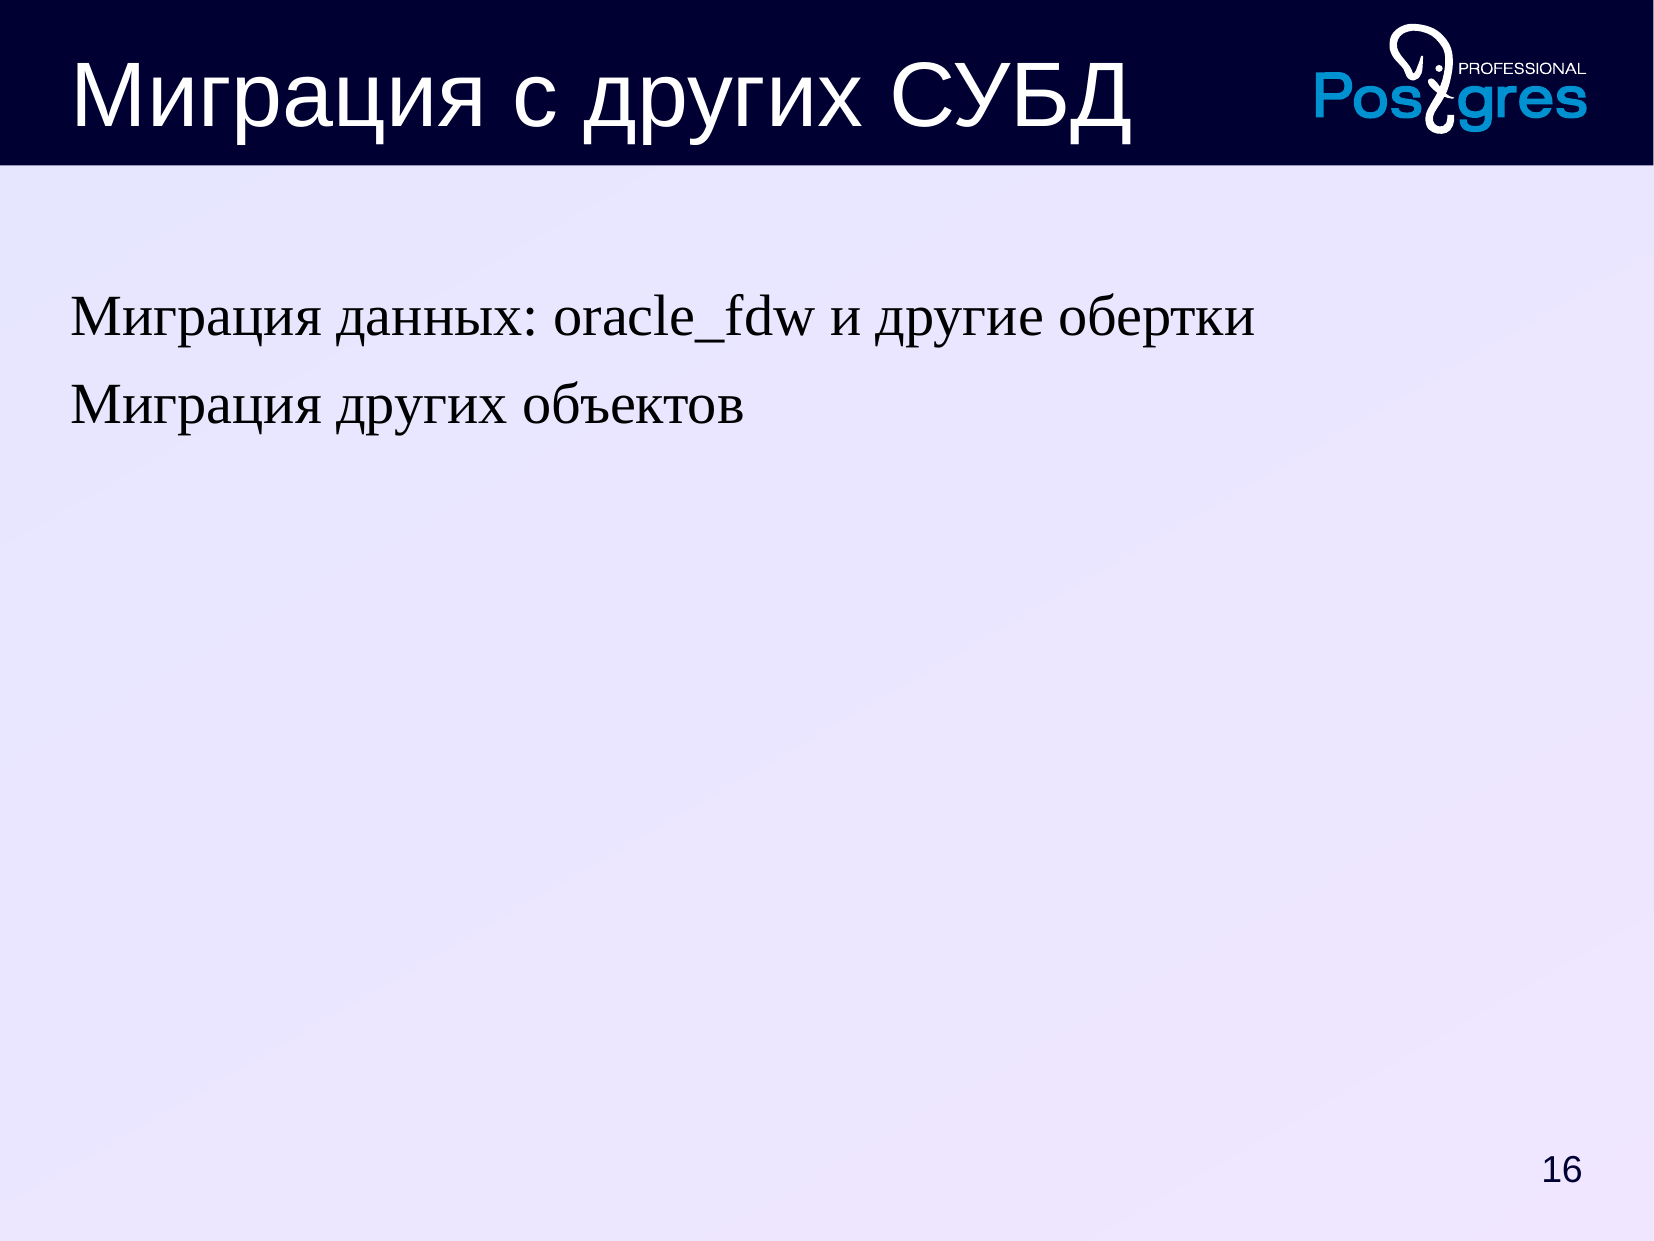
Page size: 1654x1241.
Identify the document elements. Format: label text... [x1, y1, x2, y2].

list Миграция данных: oracle_fdw и другие обертки Миграция других объектов [70, 283, 1559, 1003]
title Миграция с других СУБД [70, 43, 1276, 147]
